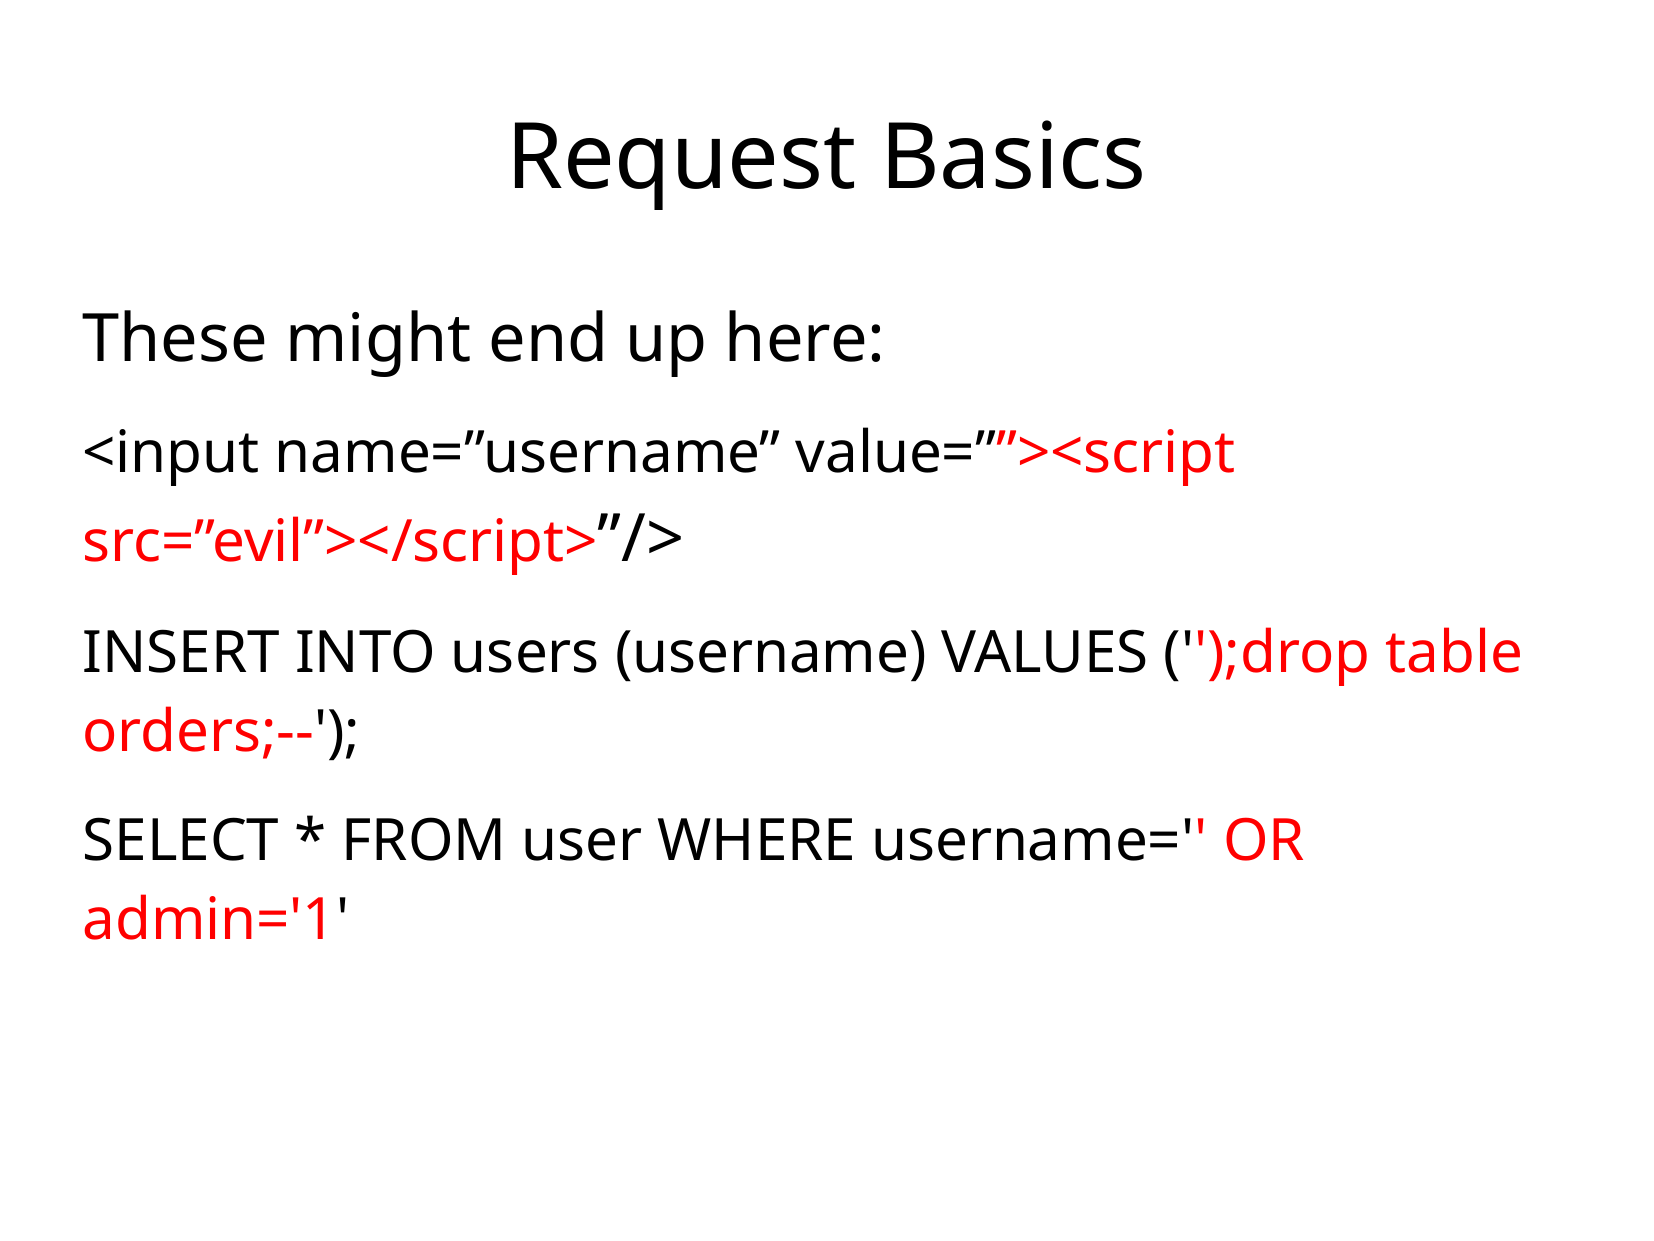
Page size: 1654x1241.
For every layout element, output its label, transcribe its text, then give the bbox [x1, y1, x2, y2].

title Request Basics [82, 56, 1571, 250]
list These might end up here: <input name=”username” value=””><script src=”evil”></script>”/> INSERT INTO users (username) VALUES ('');drop table orders;--'); SELECT * FROM user WHERE username='' OR admin='1' [82, 290, 1571, 1109]
